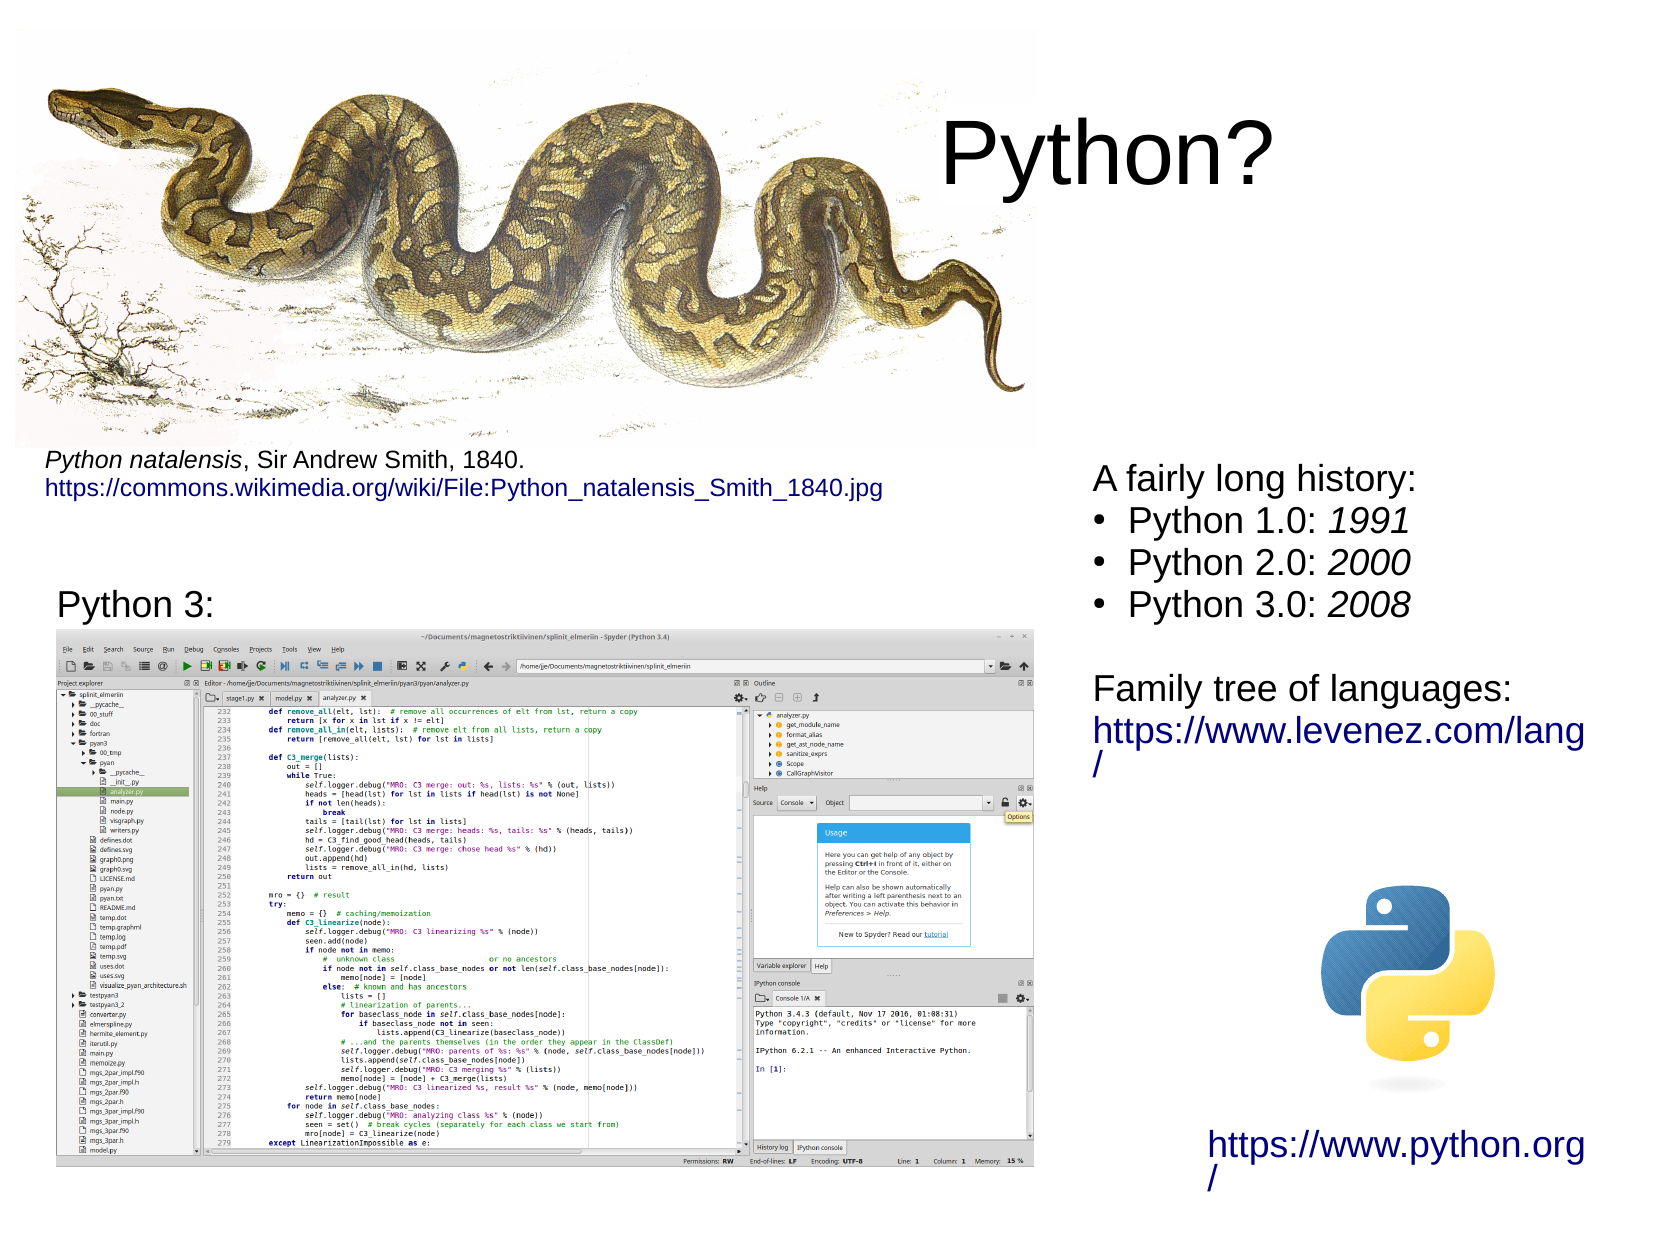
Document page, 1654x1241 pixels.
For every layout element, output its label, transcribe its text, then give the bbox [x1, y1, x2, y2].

picture [56, 629, 1034, 1167]
picture [15, 29, 1038, 448]
picture [1321, 885, 1507, 1111]
text_box Python natalensis, Sir Andrew Smith, 1840. https://commons.wikimedia.org/wiki/File:Python_natalensis_Smith_1840.jpg [30, 438, 901, 510]
text_box A fairly long history: Python 1.0: 1991 Python 2.0: 2000 Python 3.0: 2008 Family tree of languages: https://www.levenez.com/lang/ [1077, 450, 1611, 759]
text_box Python 3: [41, 575, 230, 633]
title Python? [645, 49, 1571, 257]
text_box https://www.python.org/ [1192, 1116, 1612, 1174]
